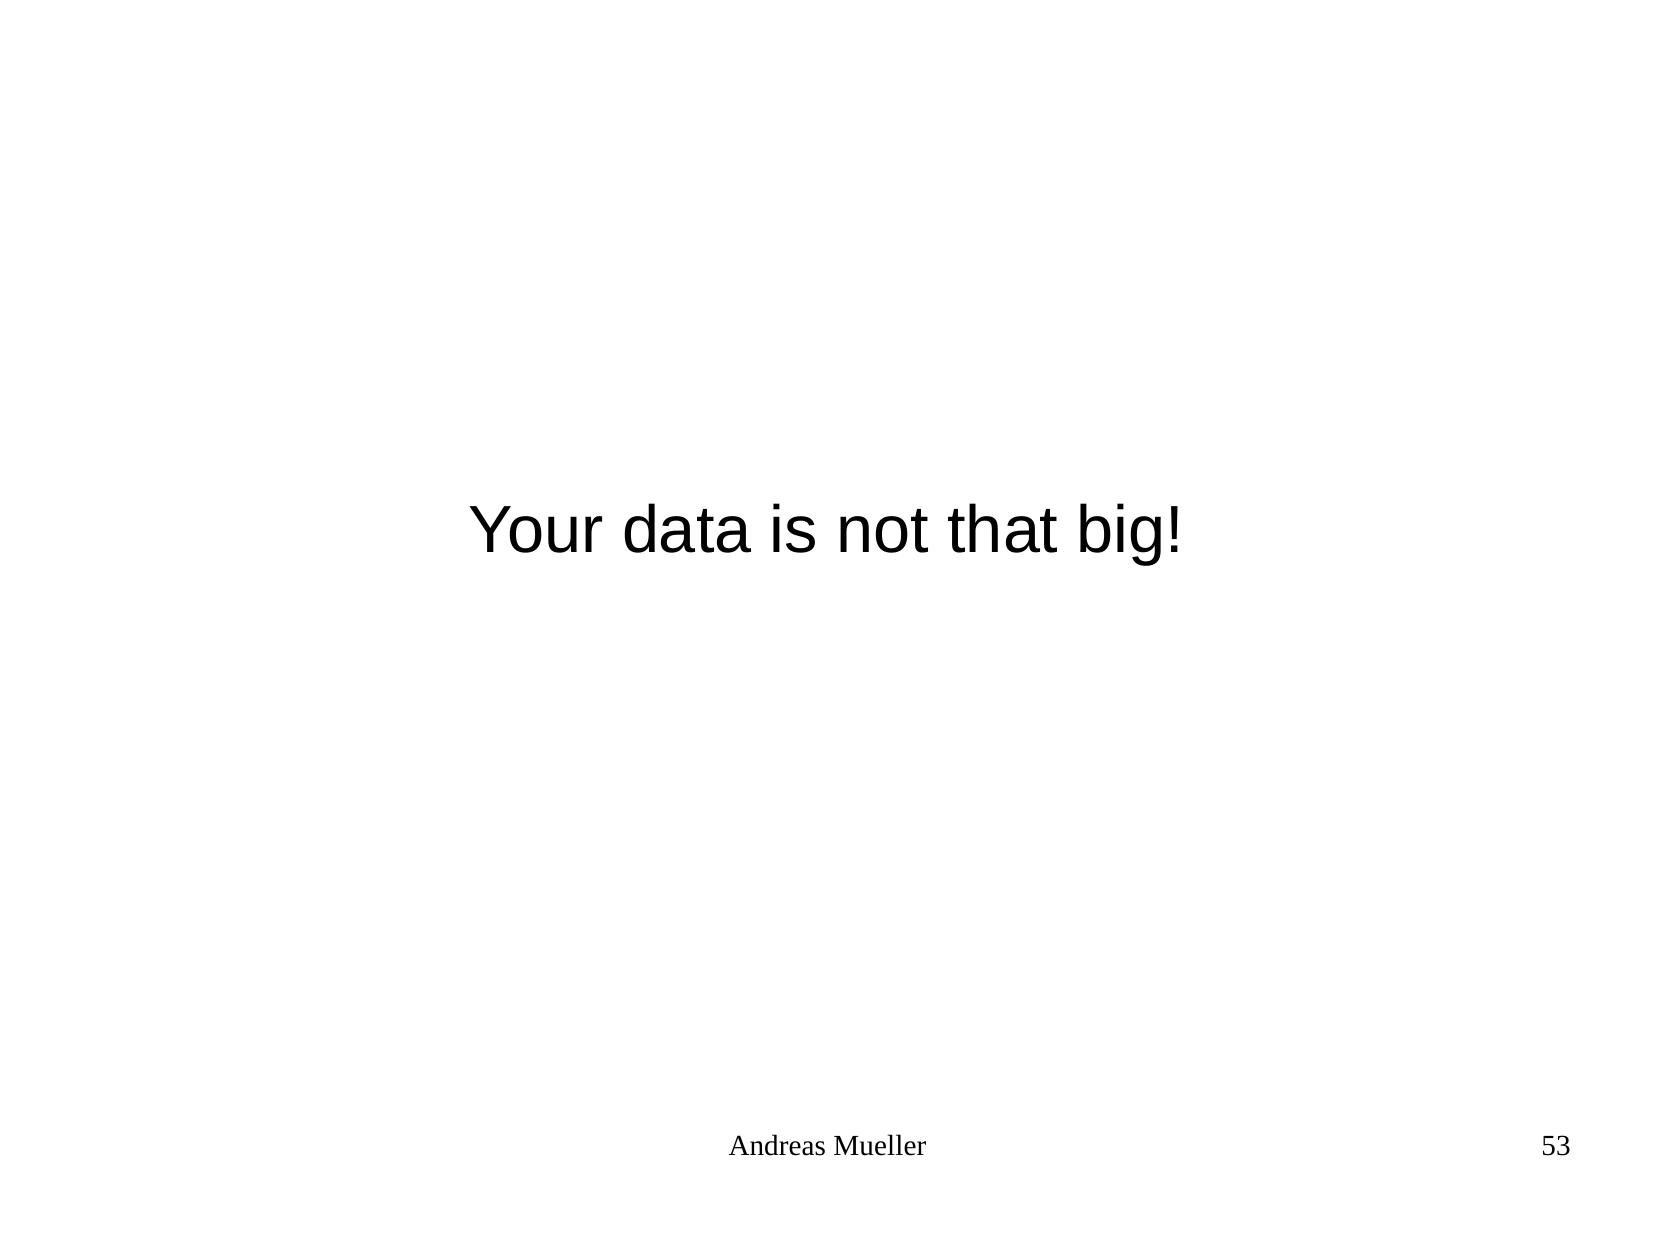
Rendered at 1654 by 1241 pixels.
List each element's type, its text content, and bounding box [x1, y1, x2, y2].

subtitle Your data is not that big! [82, 49, 1571, 1010]
